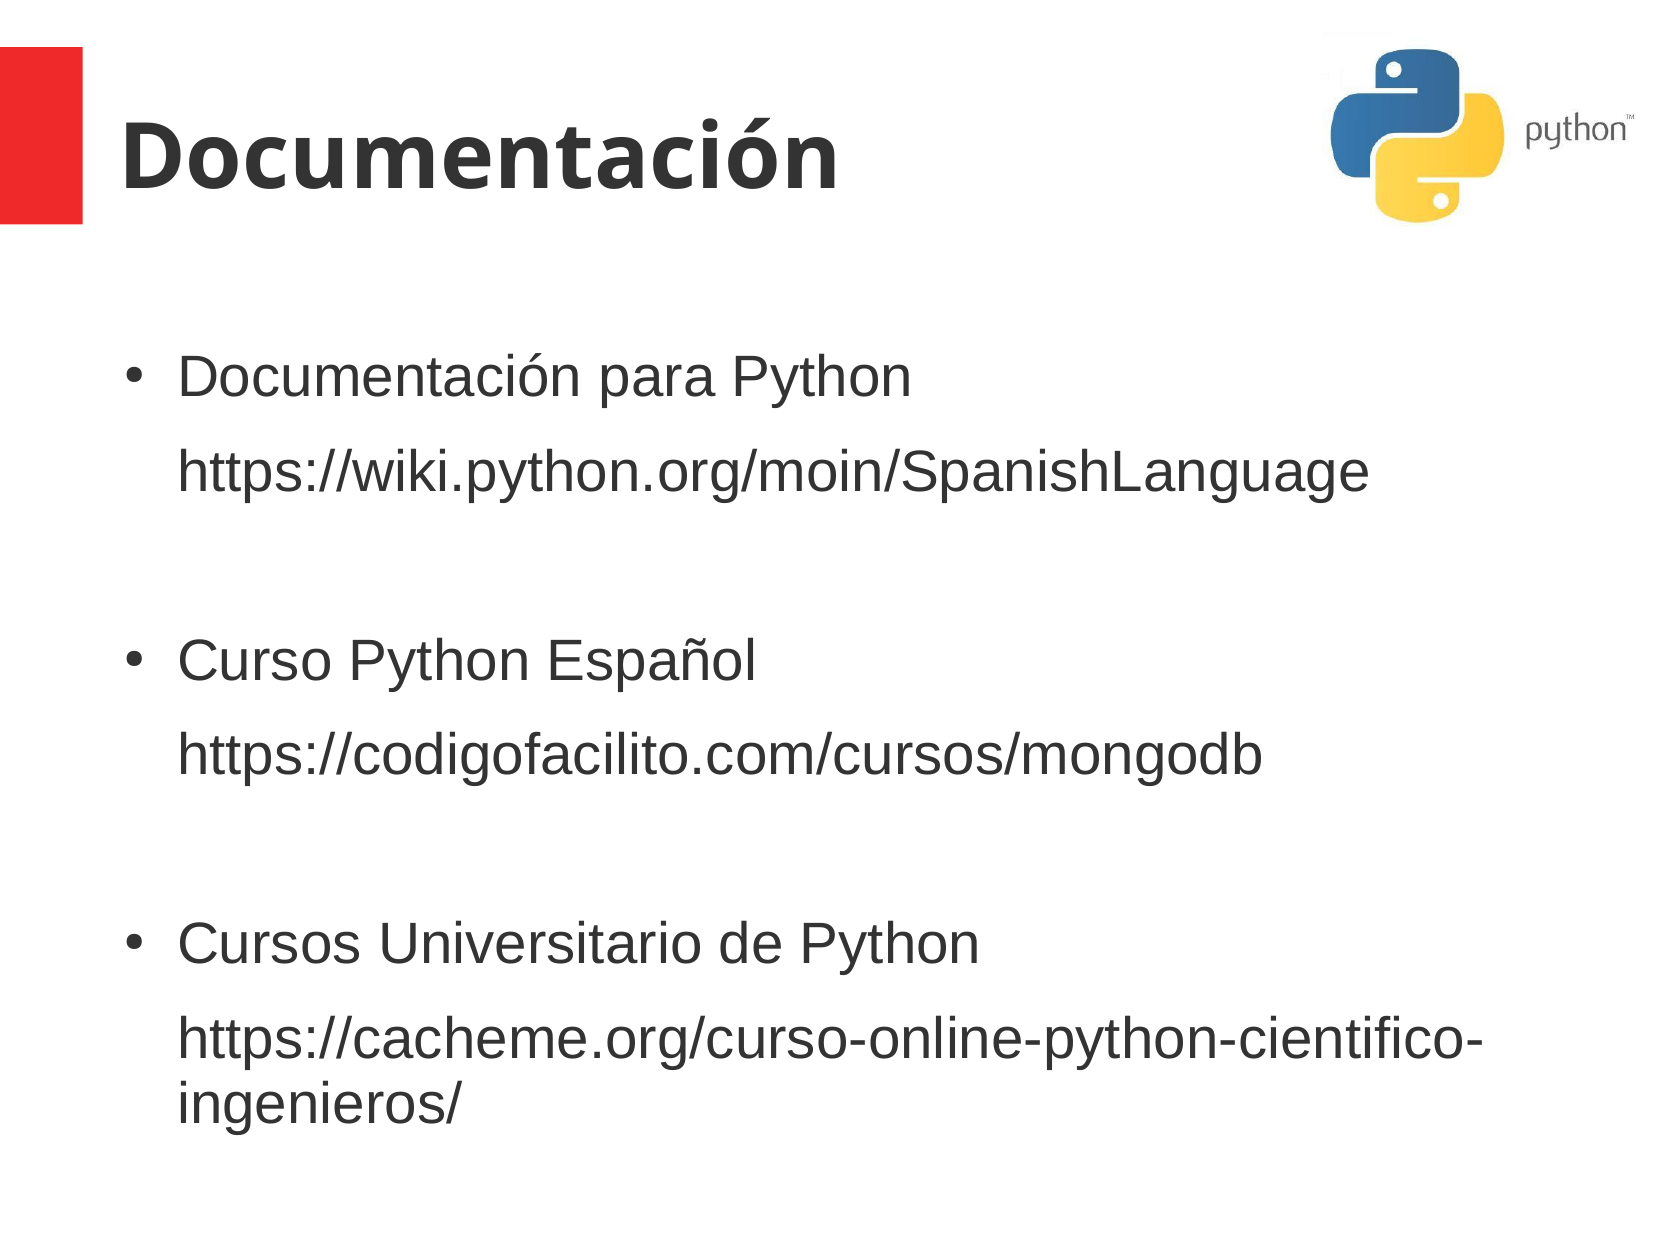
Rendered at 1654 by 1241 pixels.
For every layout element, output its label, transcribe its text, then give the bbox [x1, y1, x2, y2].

list Documentación para Python https://wiki.python.org/moin/SpanishLanguage Curso Python Español https://codigofacilito.com/cursos/mongodb Cursos Universitario de Python https://cacheme.org/curso-online-python-cientifico-ingenieros/ [106, 249, 1524, 1040]
title Documentación [118, 49, 1322, 249]
picture [1322, 2, 1654, 260]
